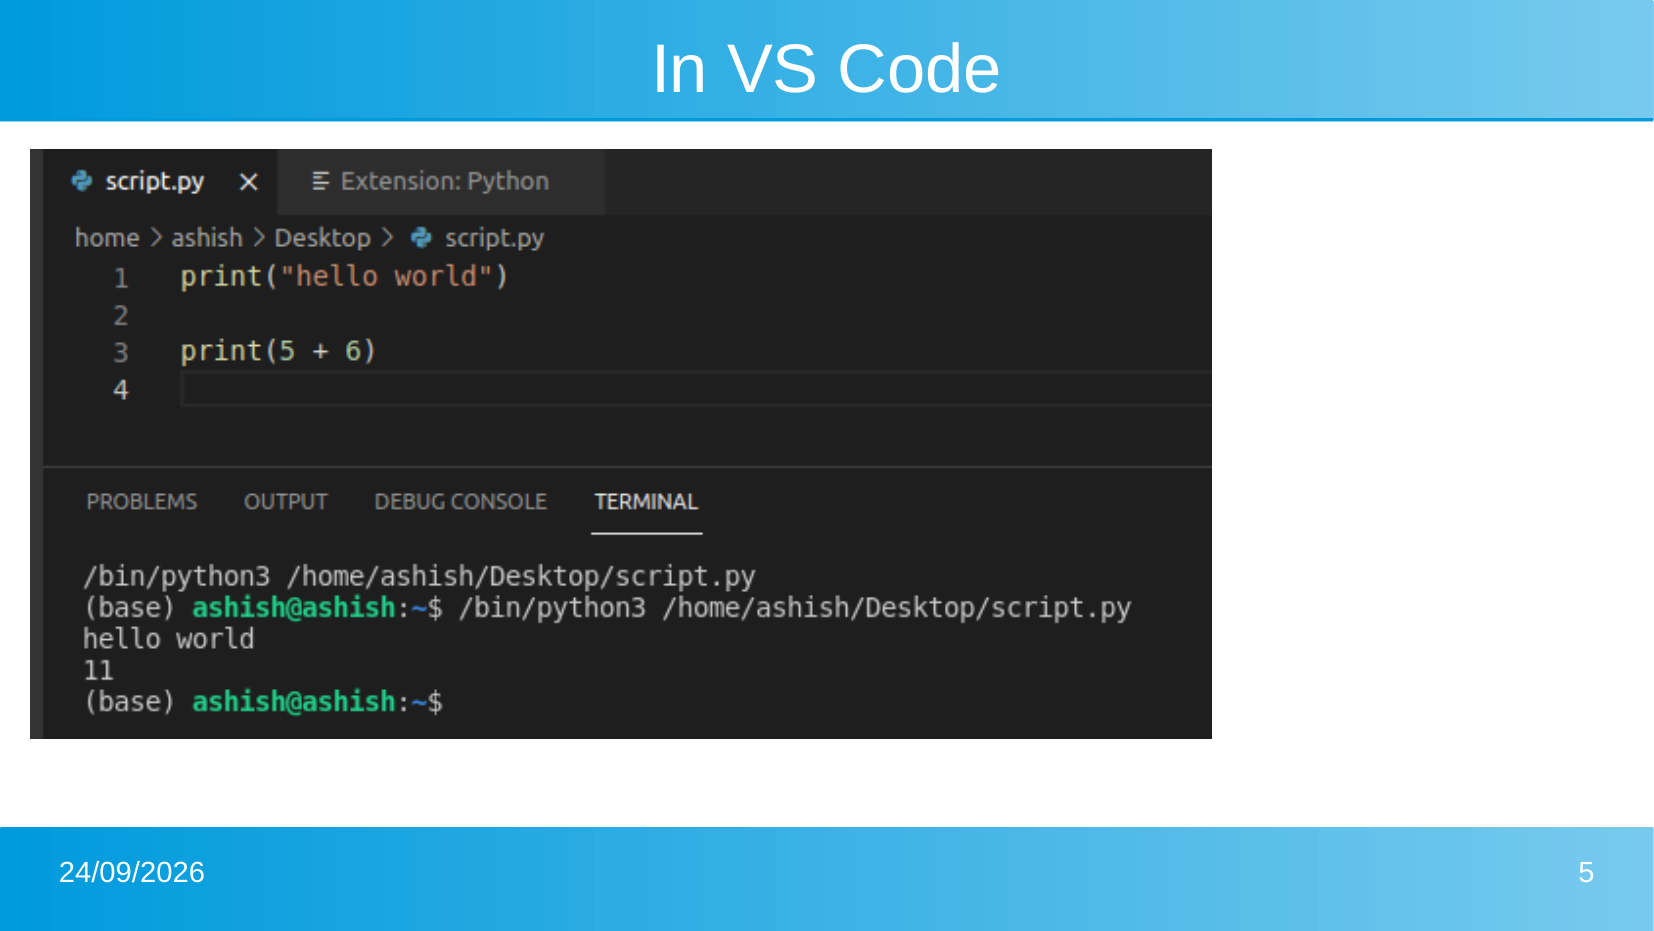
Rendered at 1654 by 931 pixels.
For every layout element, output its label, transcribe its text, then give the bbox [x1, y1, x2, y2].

title In VS Code [59, 29, 1595, 108]
picture [30, 149, 1212, 739]
